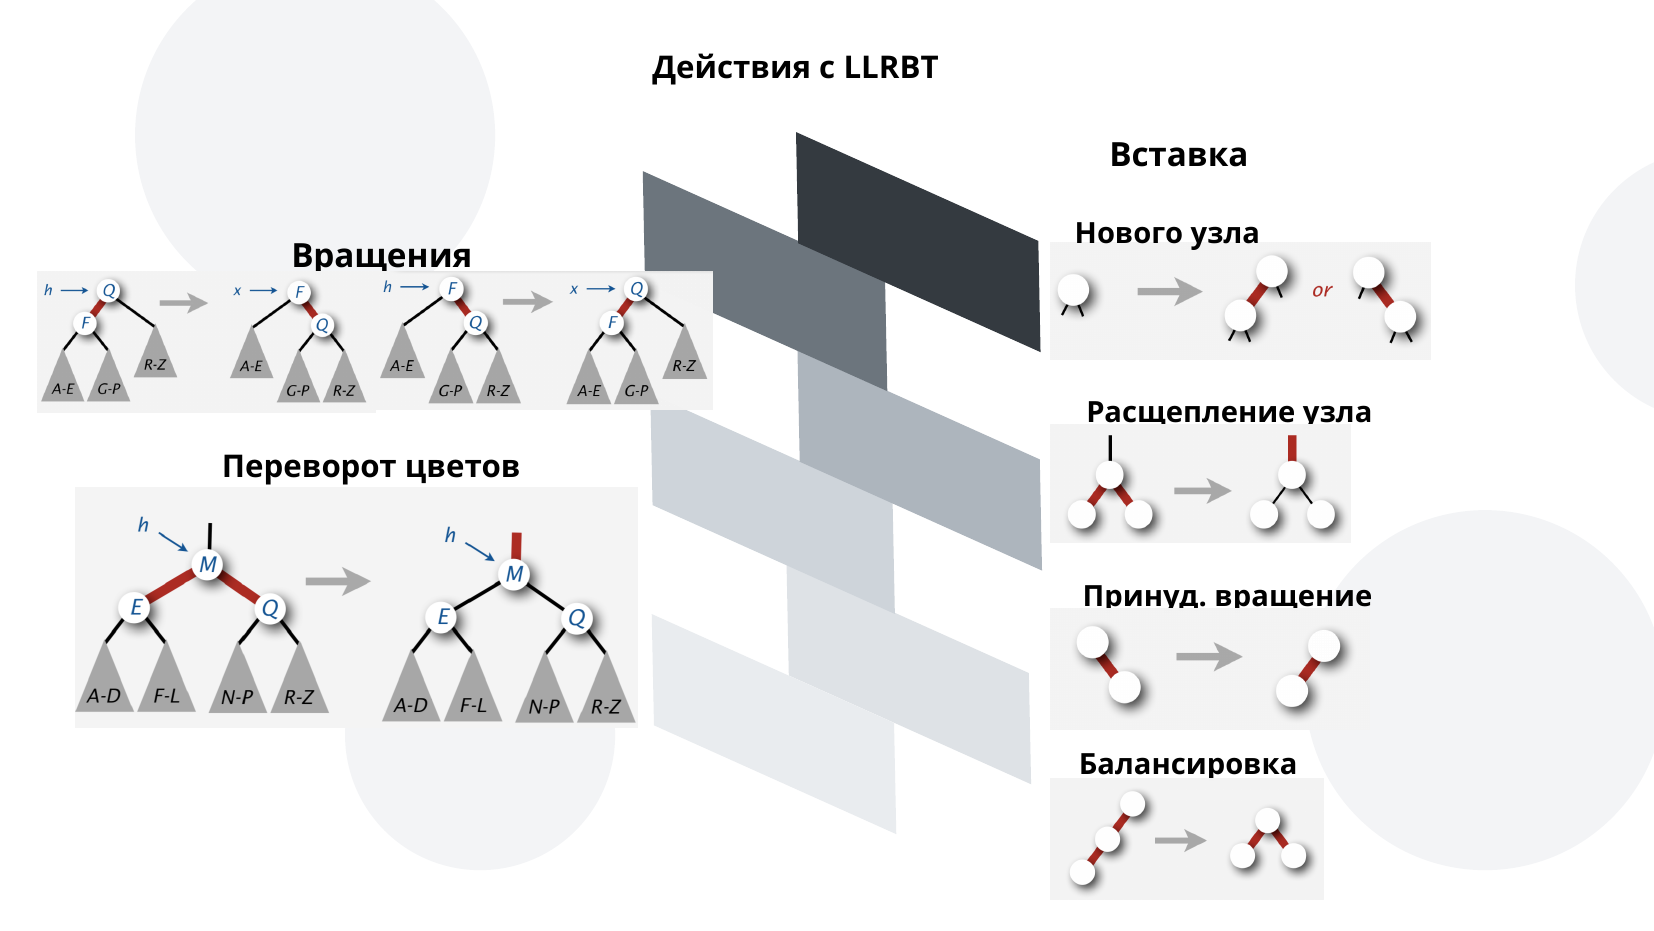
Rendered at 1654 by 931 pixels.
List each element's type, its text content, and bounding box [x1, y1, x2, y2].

picture [1050, 242, 1431, 360]
text_box Вставка [1094, 123, 1613, 226]
text_box Нового узла [1012, 204, 1276, 254]
picture [37, 271, 713, 413]
text_box Переворот цветов [0, 436, 536, 488]
text_box Вращения [7, 225, 488, 317]
text_box Расщепление узла [1012, 383, 1388, 468]
picture [1050, 608, 1370, 730]
picture [1050, 424, 1351, 543]
picture [1050, 778, 1324, 901]
picture [75, 487, 638, 728]
text_box Принуд. вращение [1012, 567, 1388, 618]
text_box Действия с LLRBT [637, 37, 1051, 151]
text_box Балансировка [1012, 735, 1313, 819]
